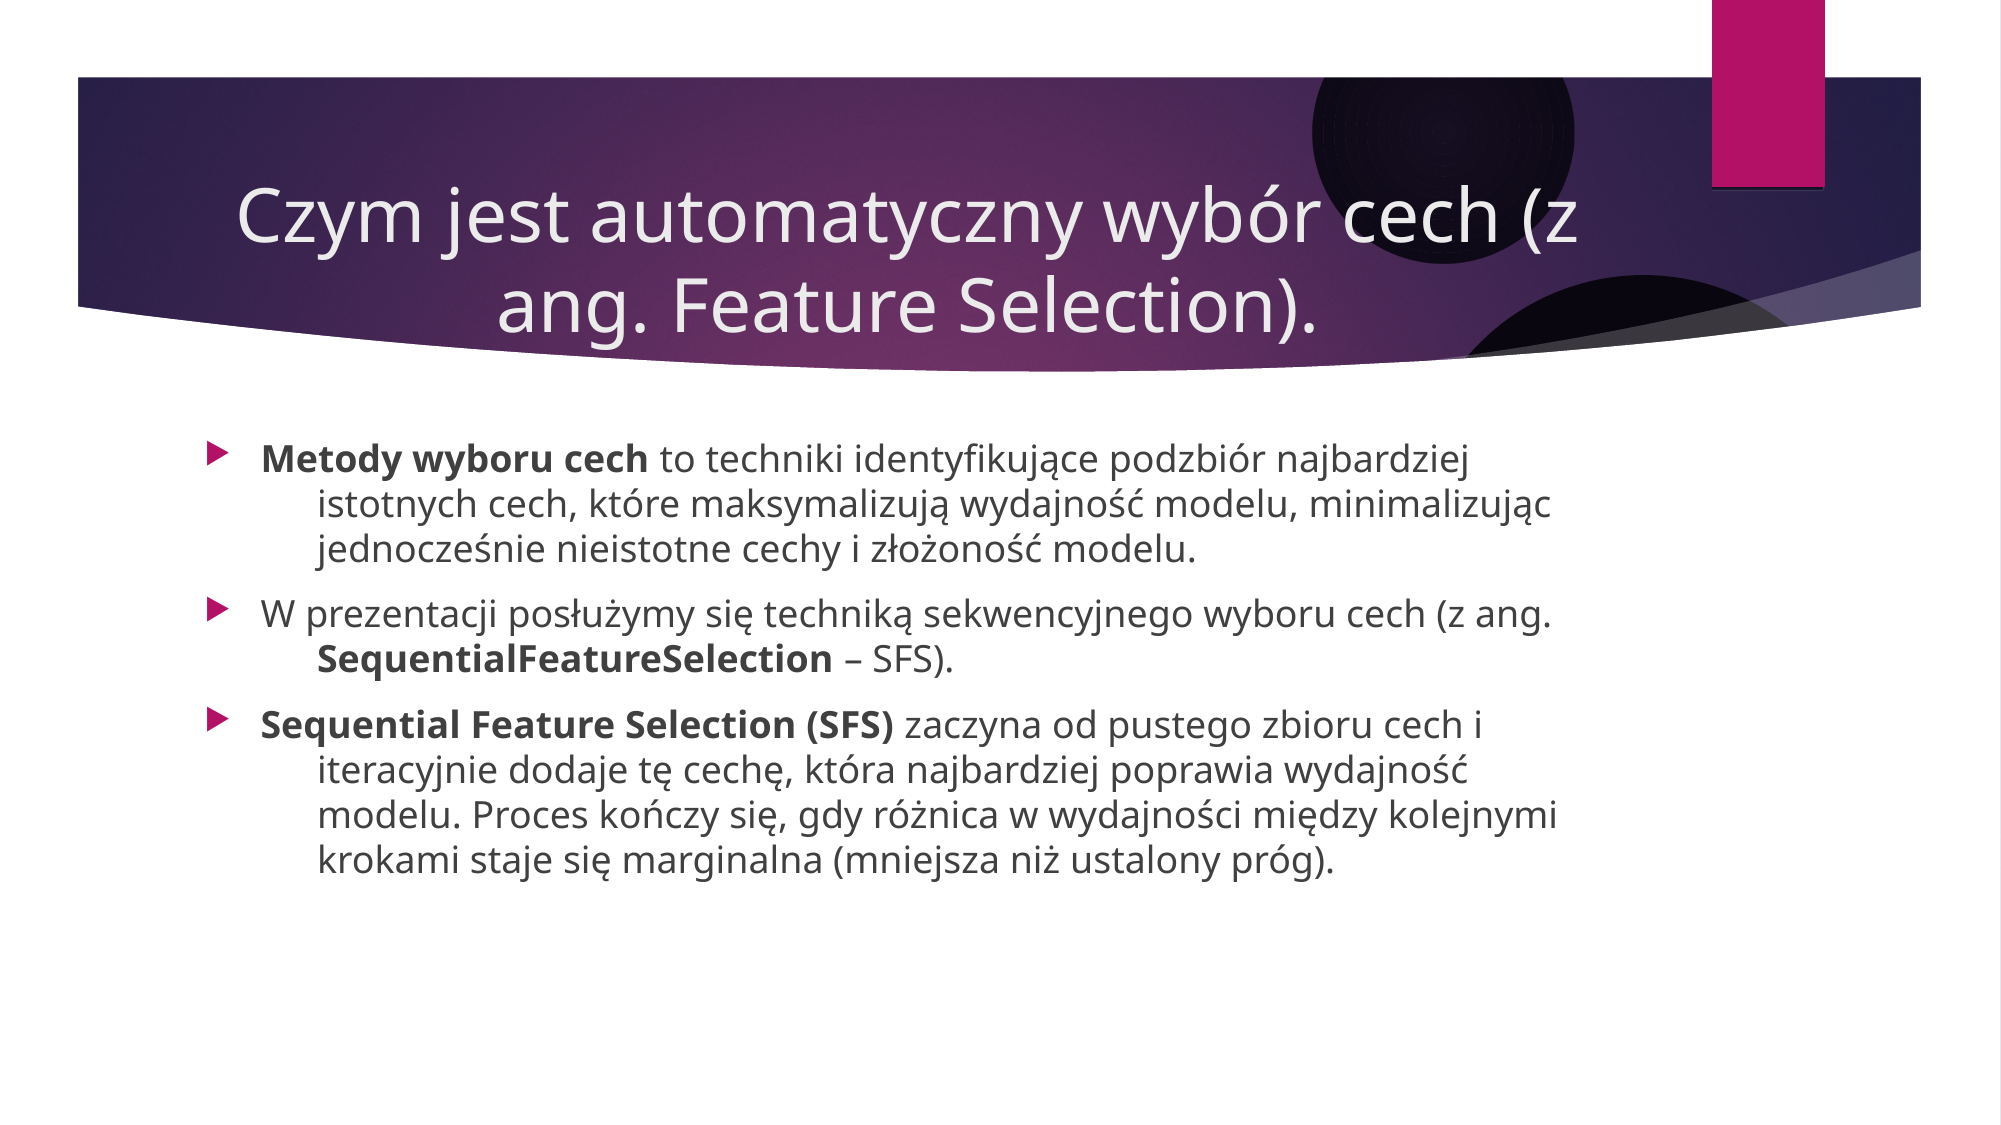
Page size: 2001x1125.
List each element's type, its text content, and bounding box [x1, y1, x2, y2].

title Czym jest automatyczny wybór cech (z ang. Feature Selection). [189, 159, 1627, 276]
list Metody wyboru cech to techniki identyfikujące podzbiór najbardziej istotnych cech, które maksymalizują wydajność modelu, minimalizując jednocześnie nieistotne cechy i złożoność modelu. W prezentacji posłużymy się techniką sekwencyjnego wyboru cech (z ang. SequentialFeatureSelection – SFS). Sequential Feature Selection (SFS) zaczyna od pustego zbioru cech i iteracyjnie dodaje tę cechę, która najbardziej poprawia wydajność modelu. Proces kończy się, gdy różnica w wydajności między kolejnymi krokami staje się marginalna (mniejsza niż ustalony próg). [189, 427, 1638, 988]
